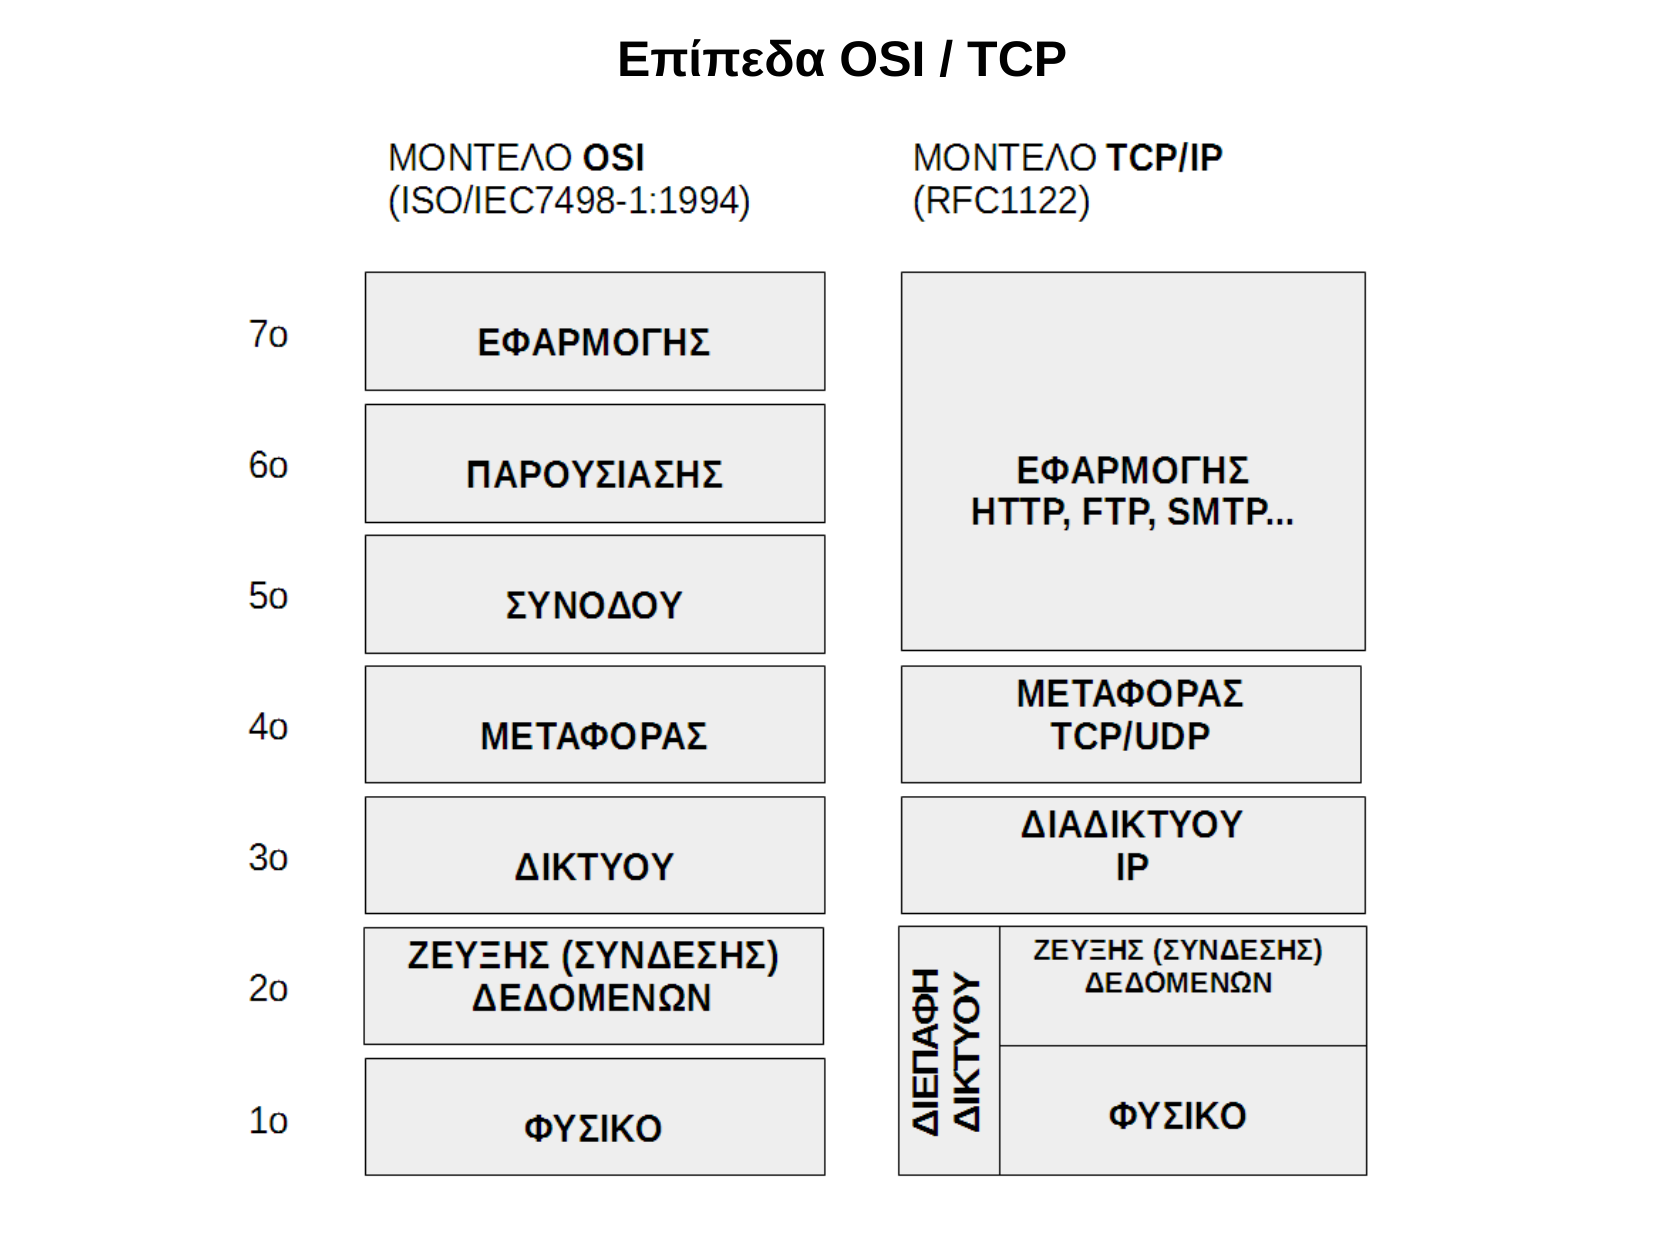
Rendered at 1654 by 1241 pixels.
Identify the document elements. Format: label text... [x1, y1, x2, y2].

text_box Επίπεδα OSI / TCP [602, 23, 1087, 95]
picture [177, 94, 1489, 1223]
